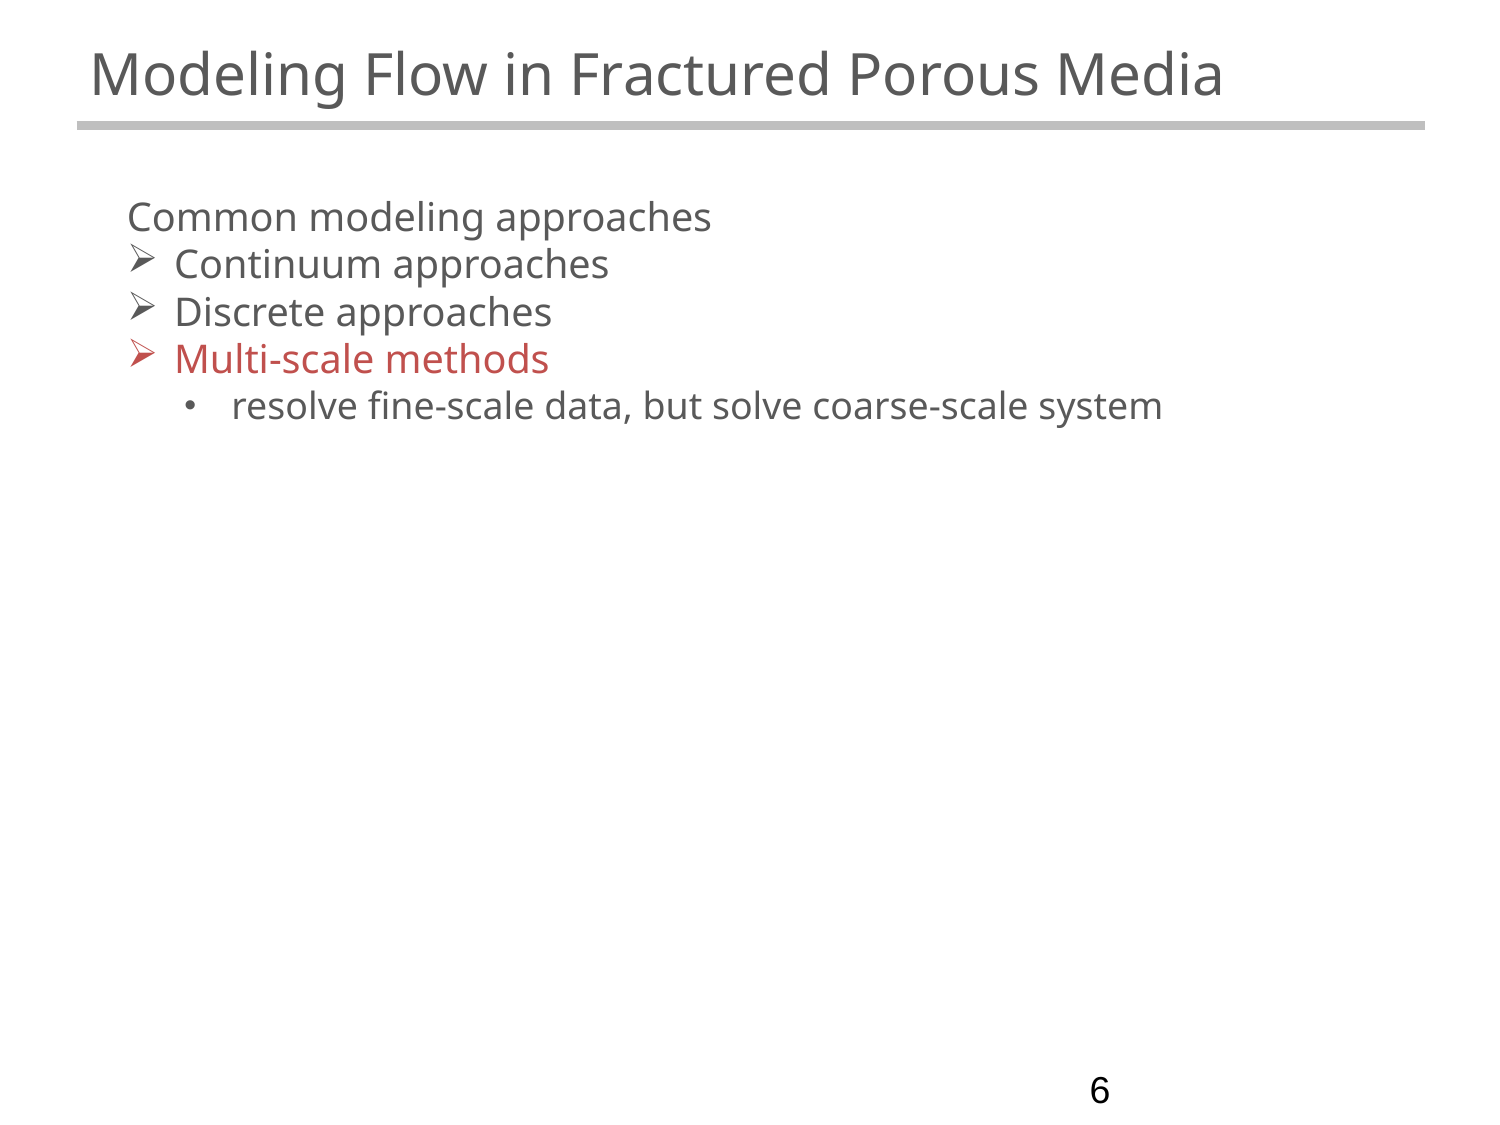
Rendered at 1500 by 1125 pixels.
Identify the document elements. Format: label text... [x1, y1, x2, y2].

text_box <number> [1074, 1058, 1425, 1103]
text_box Common modeling approaches Continuum approaches Discrete approaches Multi-scale methods resolve fine-scale data, but solve coarse-scale system [75, 184, 1425, 1083]
text_box Modeling Flow in Fractured Porous Media [74, 30, 1424, 114]
